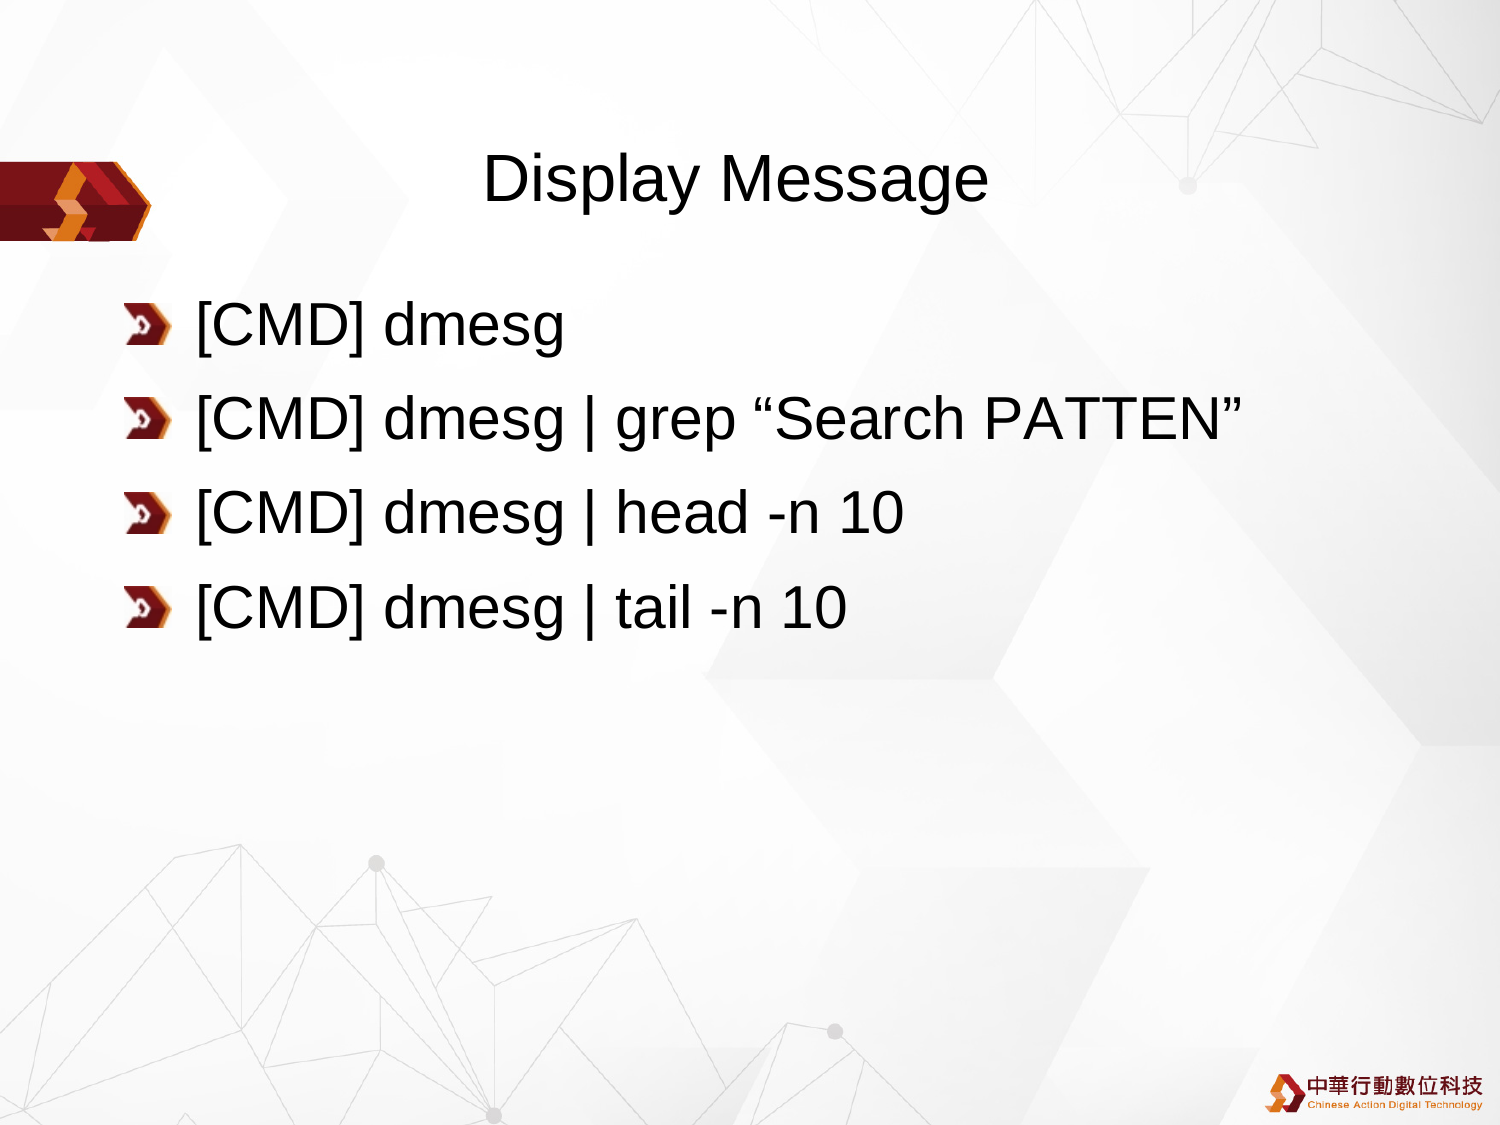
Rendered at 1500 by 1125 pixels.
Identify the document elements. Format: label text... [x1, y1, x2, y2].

picture [0, 0, 1500, 1125]
title Display Message [107, 101, 1367, 255]
list [CMD] dmesg [CMD] dmesg | grep “Search PATTEN” [CMD] dmesg | head -n 10 [CMD] dmesg | tail -n 10 [107, 290, 1425, 943]
